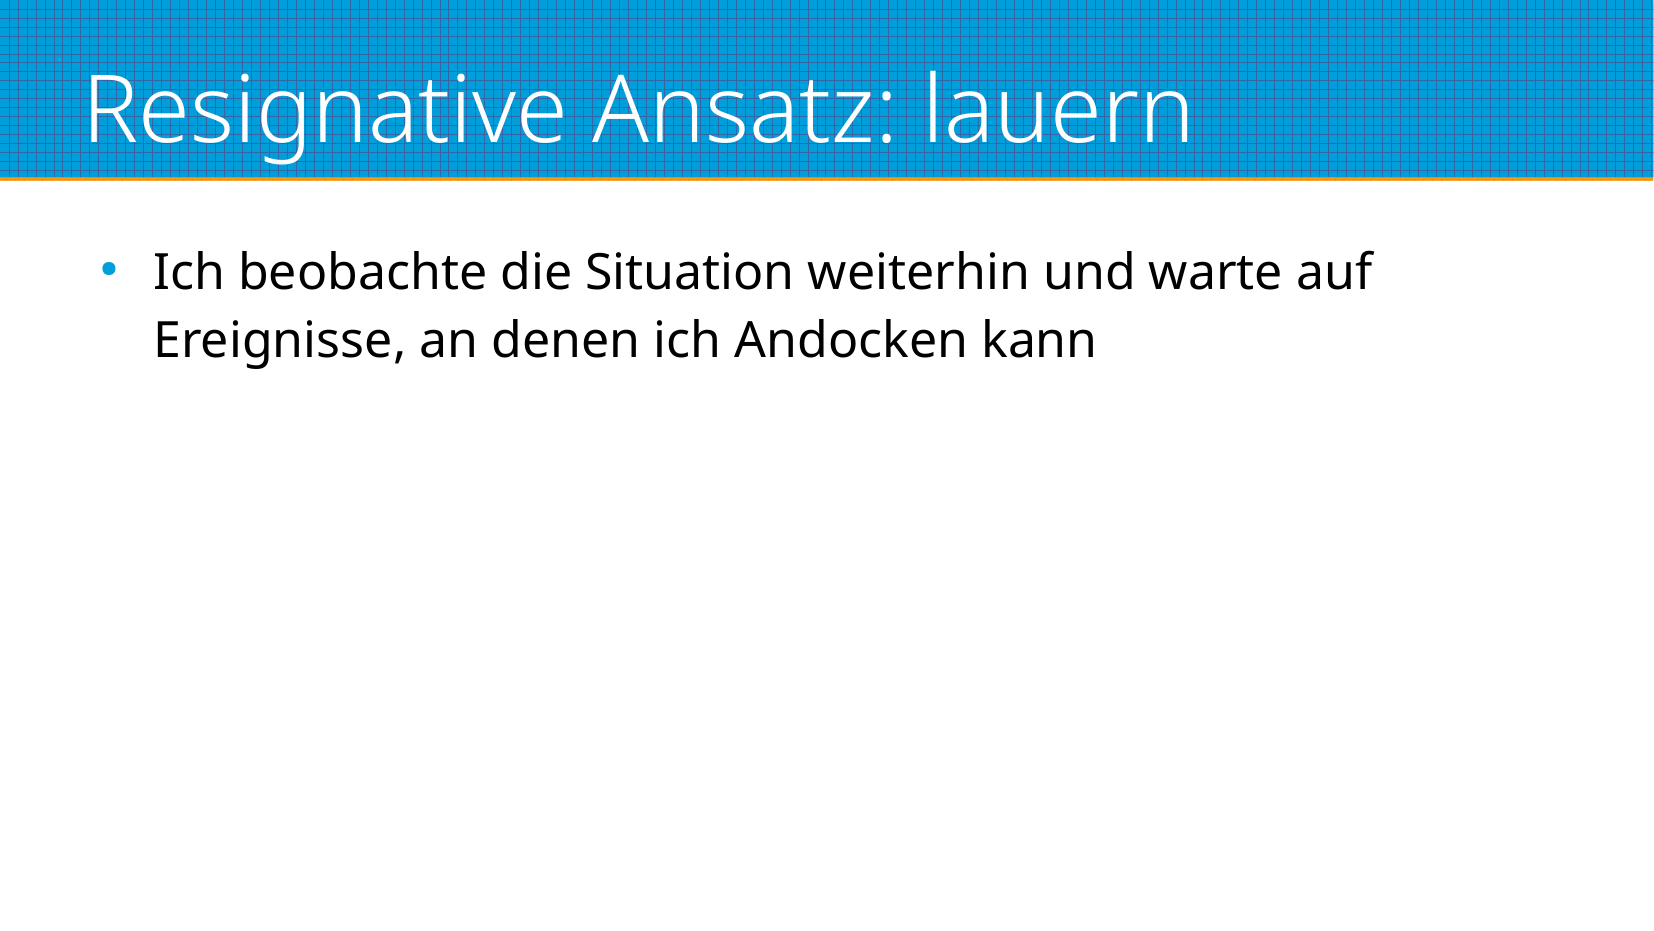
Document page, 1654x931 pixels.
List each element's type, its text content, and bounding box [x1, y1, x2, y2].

title Resignative Ansatz: lauern [82, 14, 1571, 171]
list Ich beobachte die Situation weiterhin und warte auf Ereignisse, an denen ich Andocken kann [82, 236, 1563, 811]
